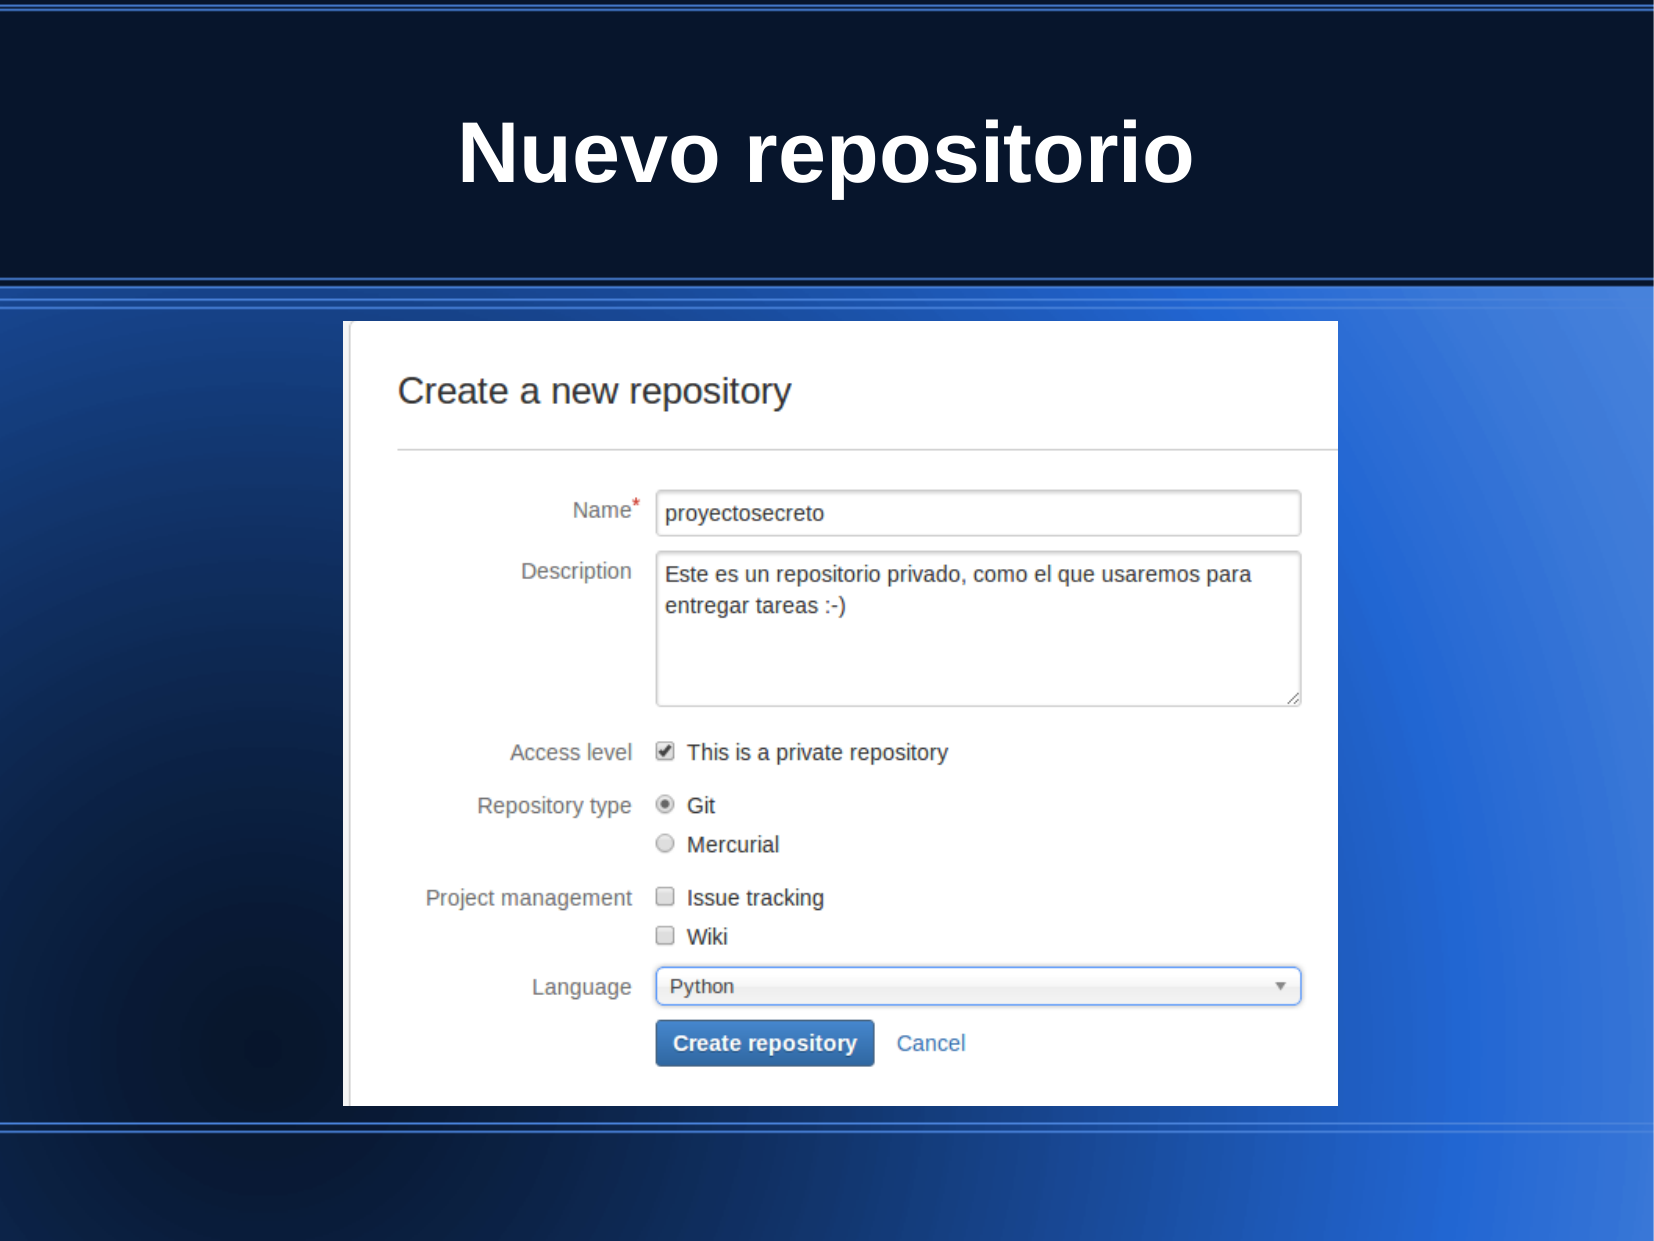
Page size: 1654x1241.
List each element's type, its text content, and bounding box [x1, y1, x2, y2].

picture [0, 0, 1654, 1241]
title Nuevo repositorio [82, 49, 1571, 257]
